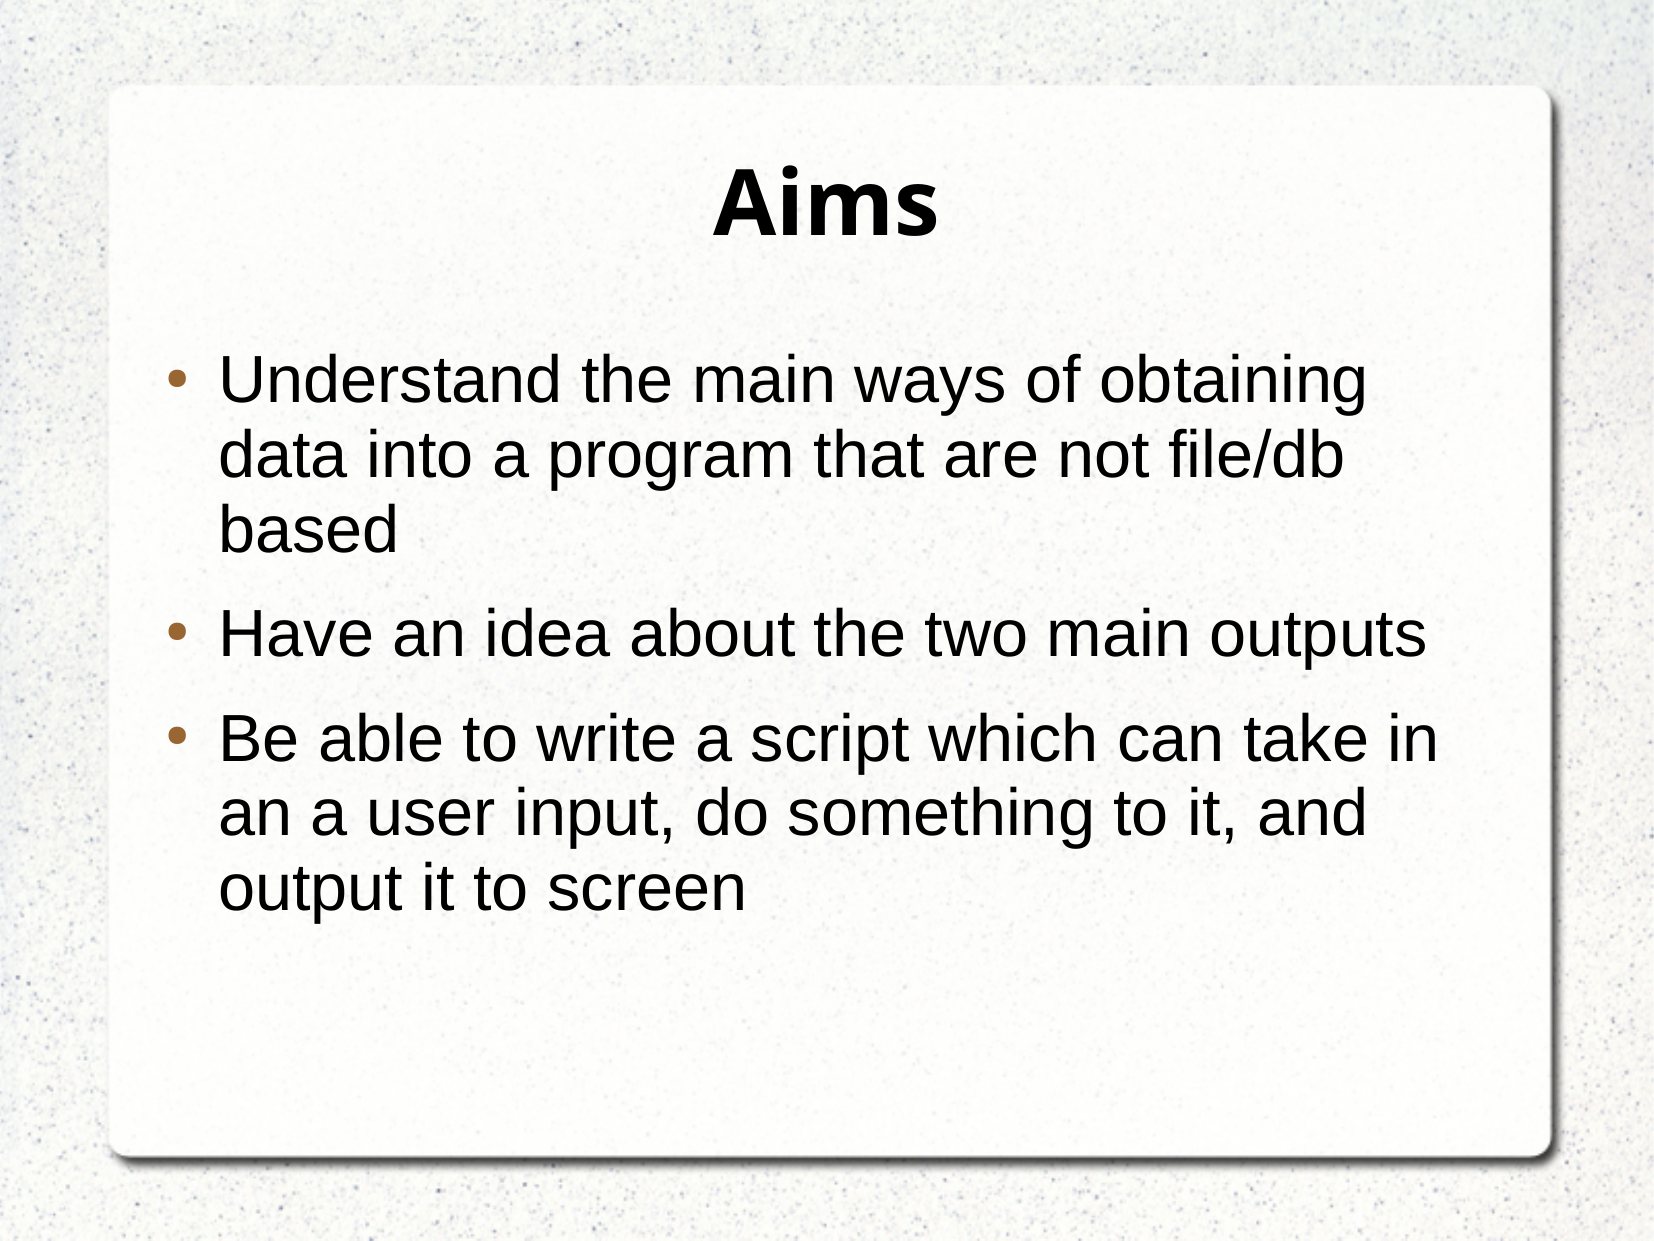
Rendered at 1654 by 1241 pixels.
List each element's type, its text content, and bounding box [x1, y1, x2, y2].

picture [0, 0, 1654, 1241]
title Aims [118, 96, 1536, 304]
list Understand the main ways of obtaining data into a program that are not file/db based Have an idea about the two main outputs Be able to write a script which can take in an a user input, do something to it, and output it to screen [147, 342, 1506, 978]
